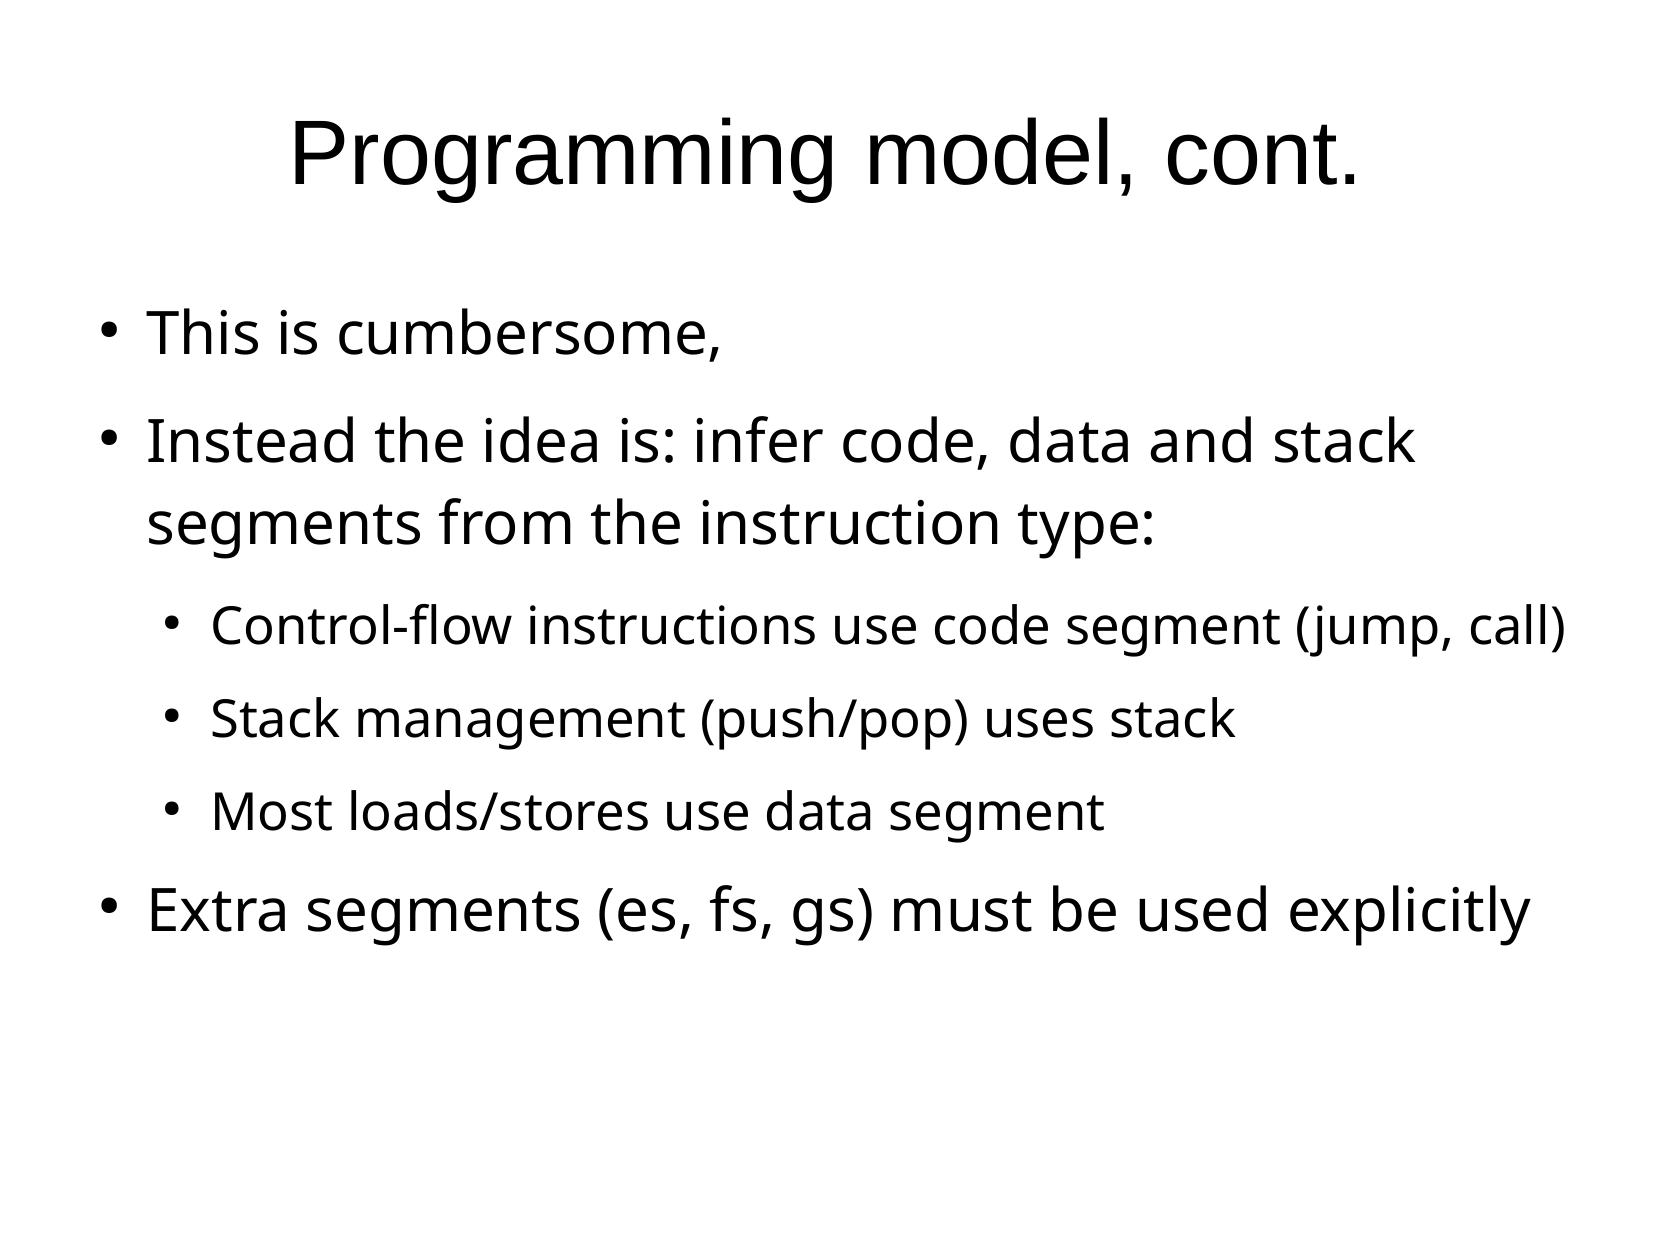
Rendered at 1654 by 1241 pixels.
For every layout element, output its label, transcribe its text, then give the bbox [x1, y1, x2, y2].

list This is cumbersome, Instead the idea is: infer code, data and stack segments from the instruction type: Control-flow instructions use code segment (jump, call) Stack management (push/pop) uses stack Most loads/stores use data segment Extra segments (es, fs, gs) must be used explicitly [82, 290, 1571, 1010]
title Programming model, cont. [82, 49, 1571, 257]
